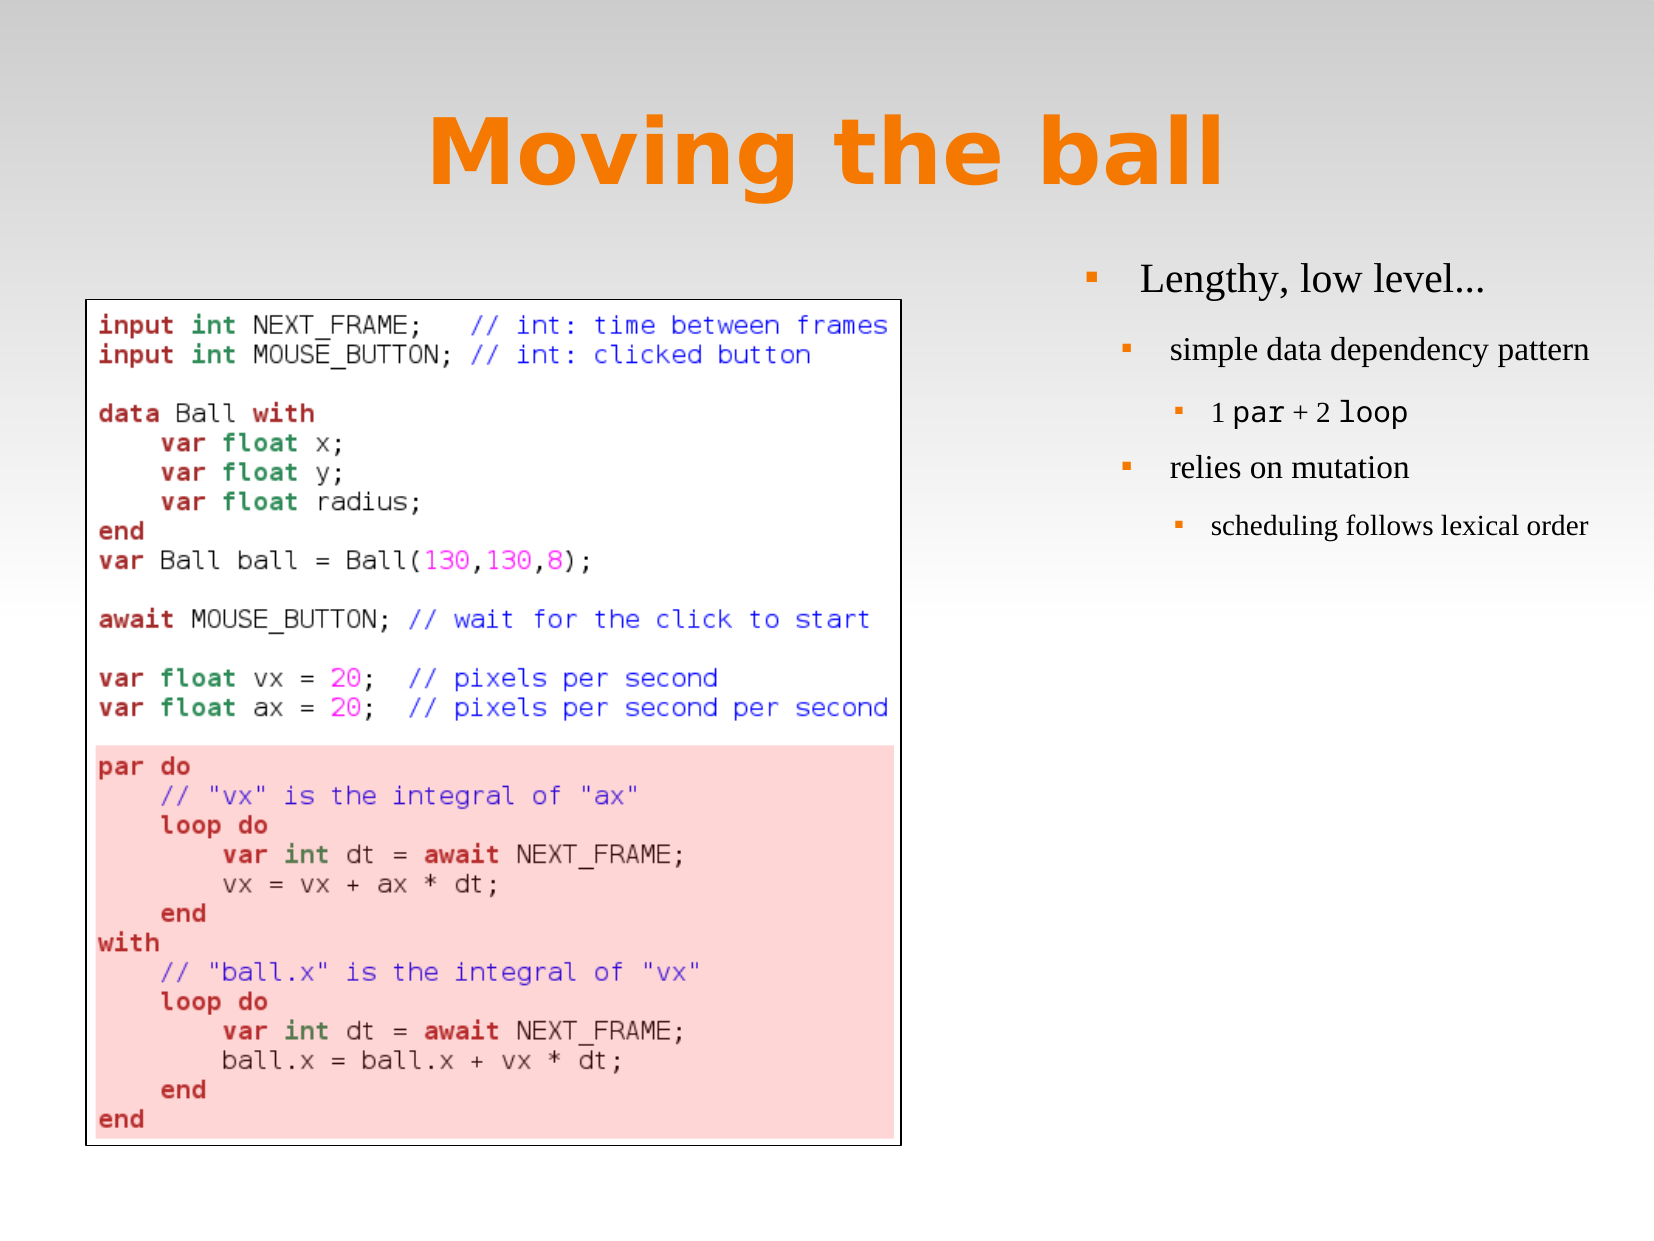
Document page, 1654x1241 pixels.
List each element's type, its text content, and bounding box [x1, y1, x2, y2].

picture [86, 300, 901, 1145]
text_box [95, 745, 894, 1139]
list Lengthy, low level... simple data dependency pattern 1 par + 2 loop relies on mutation scheduling follows lexical order [998, 254, 1651, 813]
title Moving the ball [82, 49, 1571, 257]
